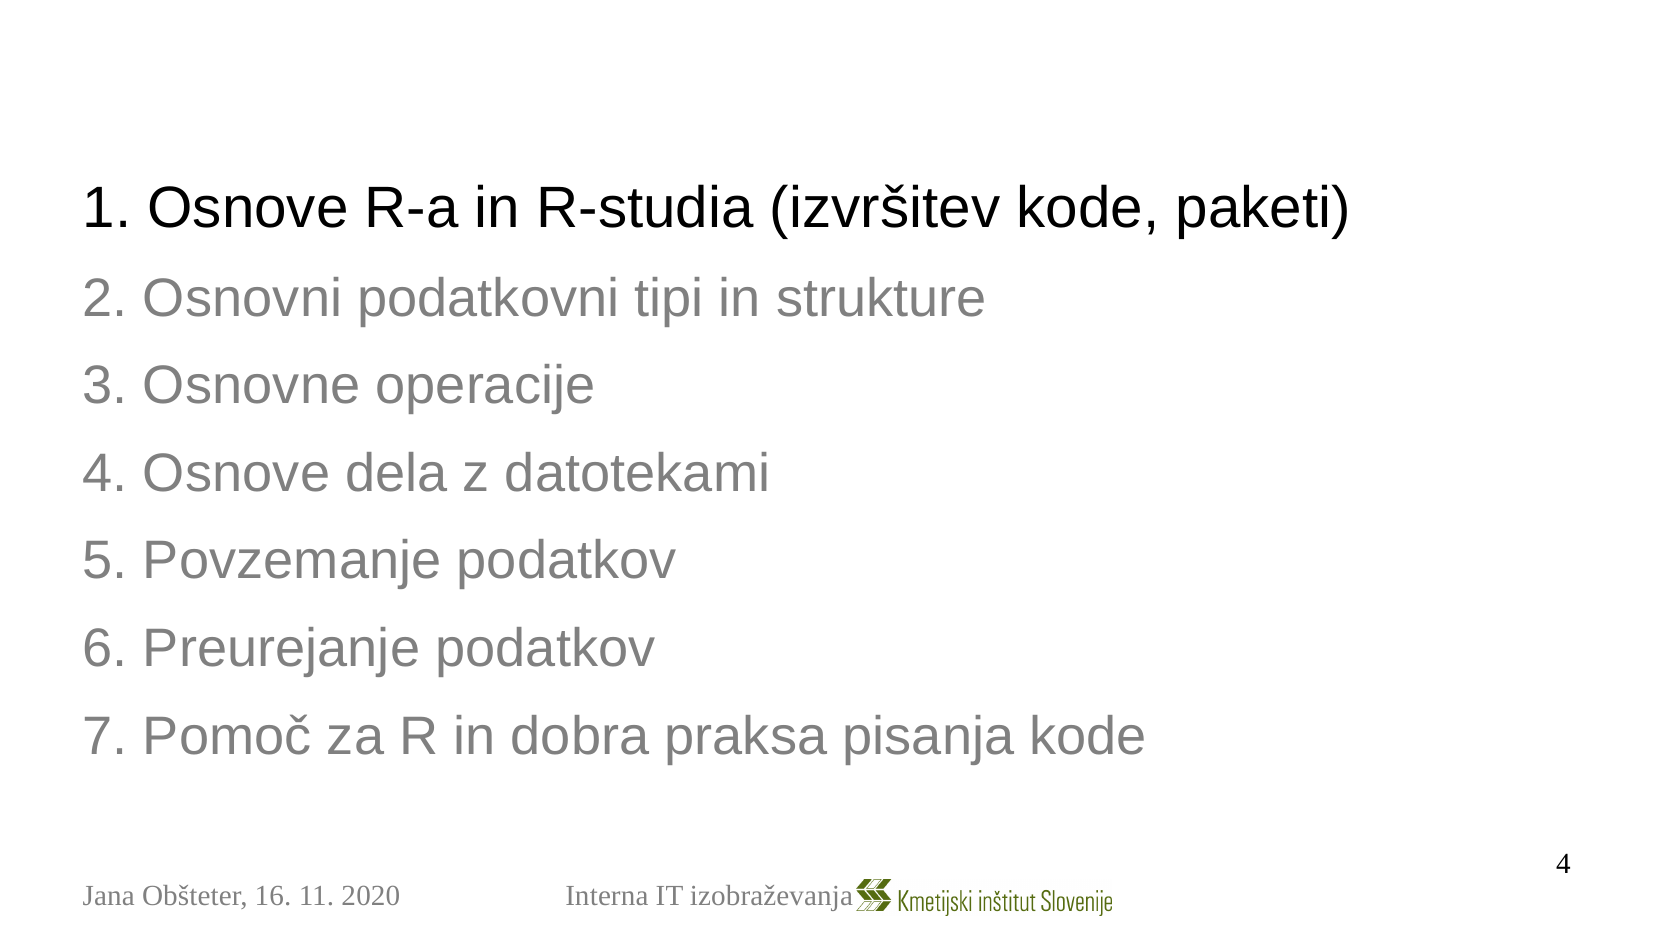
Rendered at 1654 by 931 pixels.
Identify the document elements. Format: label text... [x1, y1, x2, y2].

list 1. Osnove R-a in R-studia (izvršitev kode, paketi) 2. Osnovni podatkovni tipi in strukture 3. Osnovne operacije 4. Osnove dela z datotekami 5. Povzemanje podatkov 6. Preurejanje podatkov 7. Pomoč za R in dobra praksa pisanja kode [82, 165, 1642, 827]
picture [856, 879, 1112, 916]
